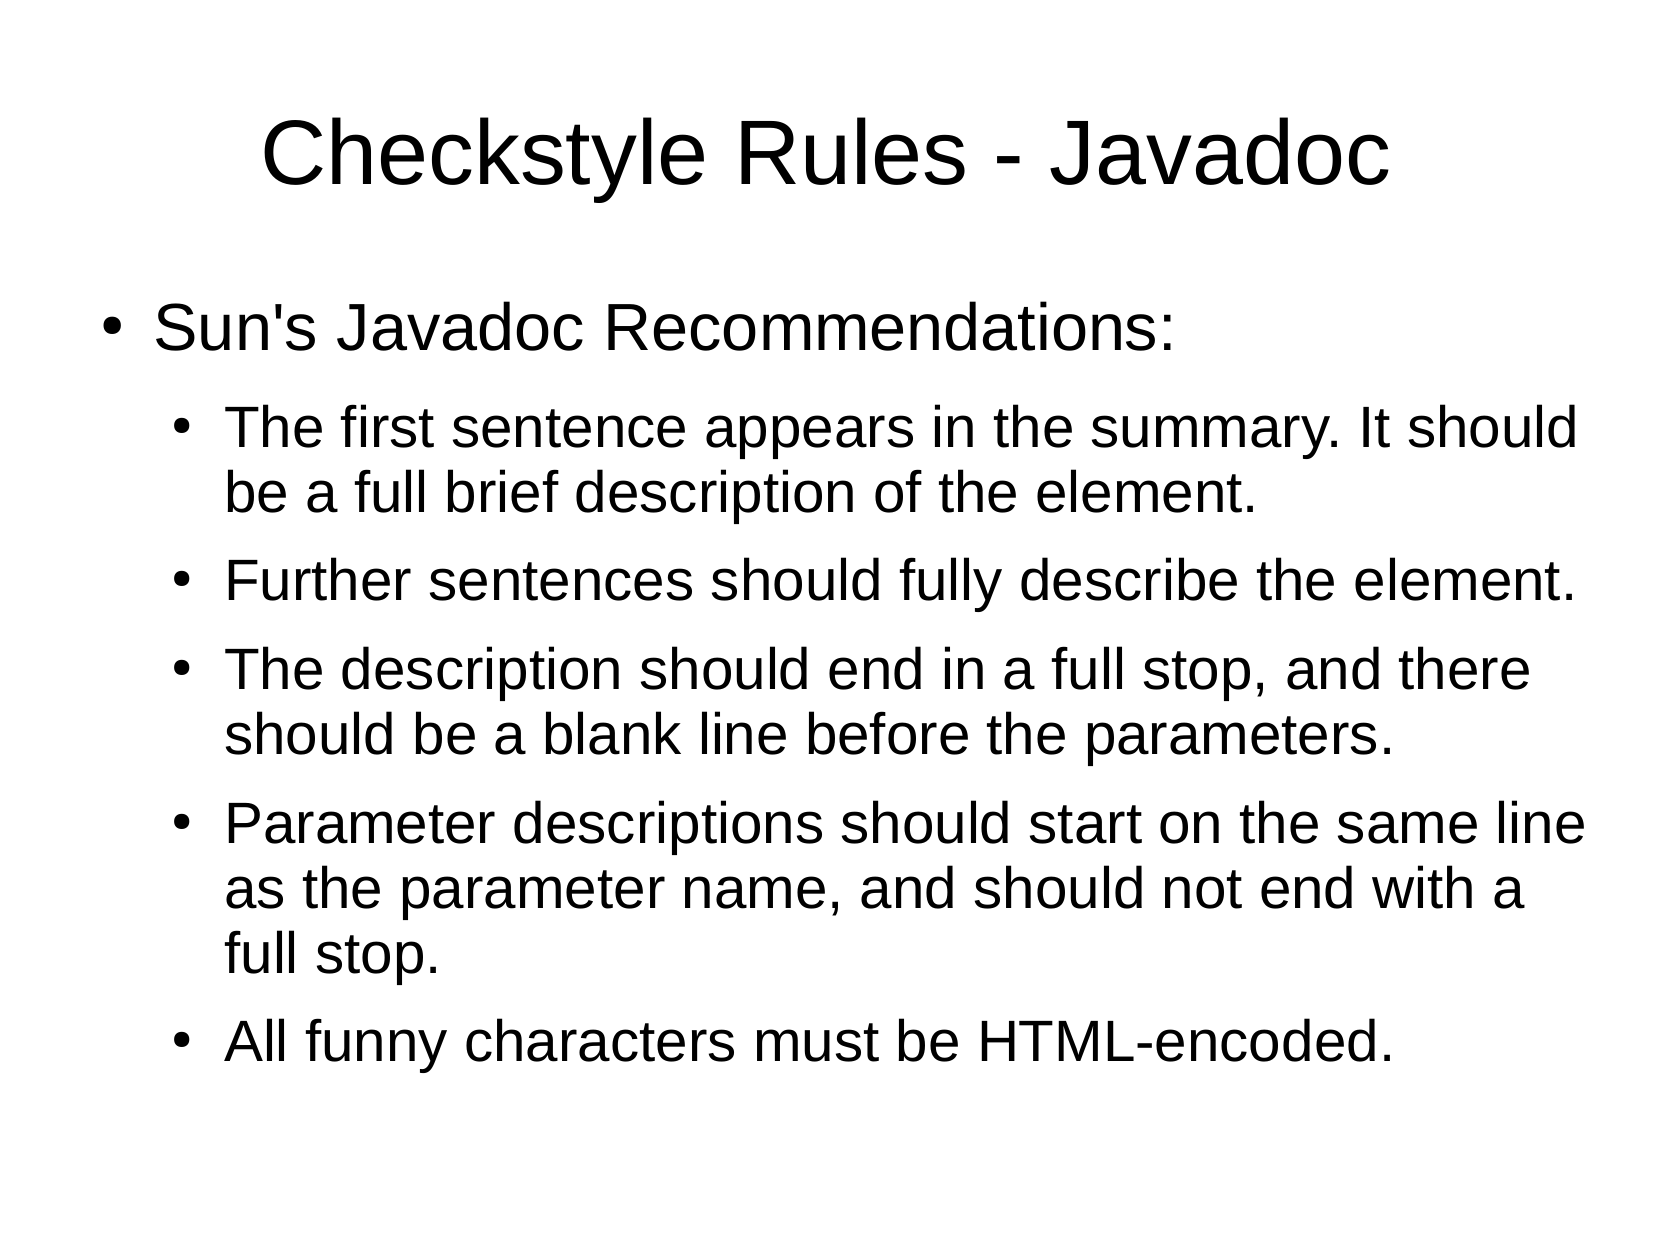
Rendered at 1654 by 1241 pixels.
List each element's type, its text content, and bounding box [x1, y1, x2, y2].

list Sun's Javadoc Recommendations: The first sentence appears in the summary. It should be a full brief description of the element. Further sentences should fully describe the element. The description should end in a full stop, and there should be a blank line before the parameters. Parameter descriptions should start on the same line as the parameter name, and should not end with a full stop. All funny characters must be HTML-encoded. [82, 290, 1595, 1109]
title Checkstyle Rules - Javadoc [82, 56, 1571, 250]
